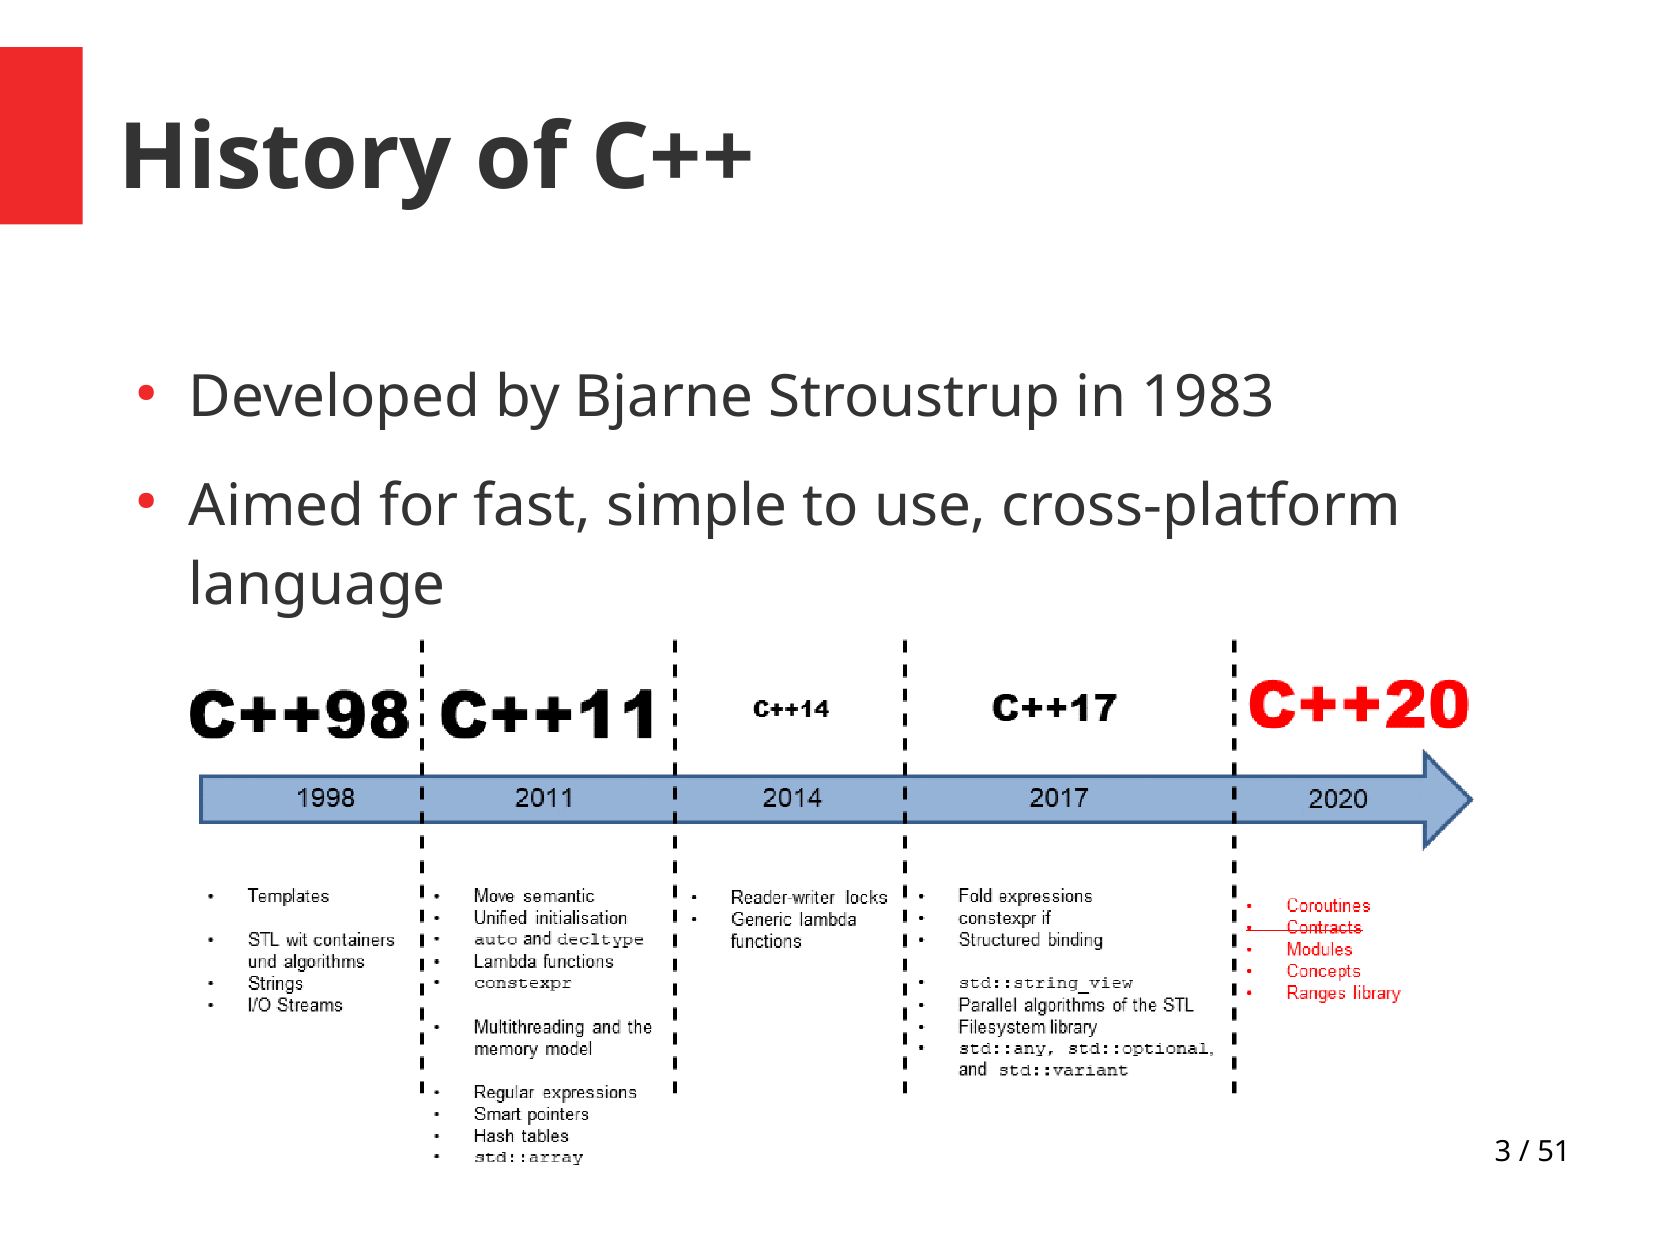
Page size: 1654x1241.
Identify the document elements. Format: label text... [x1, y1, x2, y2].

picture [177, 618, 1484, 1193]
title History of C++ [118, 49, 1571, 257]
list Developed by Bjarne Stroustrup in 1983 Aimed for fast, simple to use, cross-platform language [118, 354, 1536, 1074]
